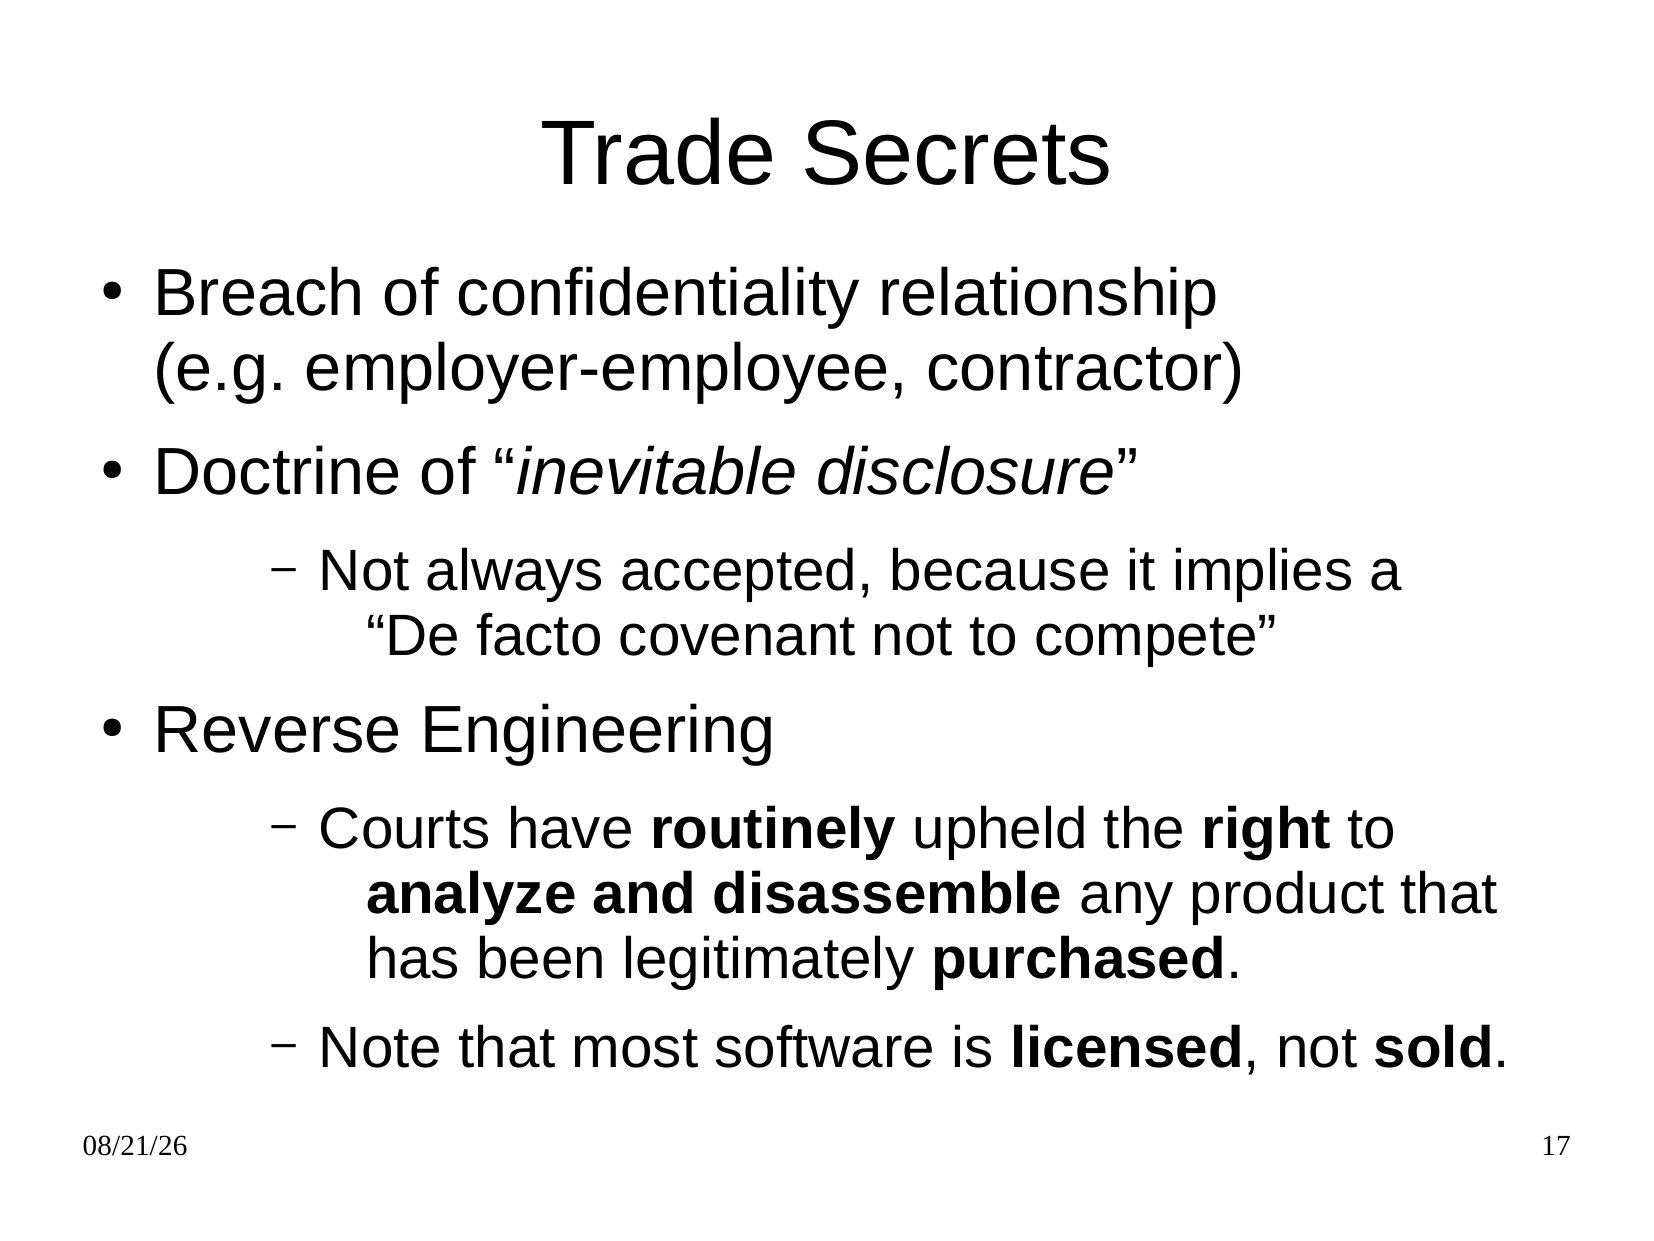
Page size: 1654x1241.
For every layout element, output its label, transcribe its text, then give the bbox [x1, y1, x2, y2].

title Trade Secrets [82, 49, 1571, 254]
list Breach of confidentiality relationship (e.g. employer-employee, contractor) Doctrine of “inevitable disclosure” Not always accepted, because it implies a “De facto covenant not to compete” Reverse Engineering Courts have routinely upheld the right to analyze and disassemble any product that has been legitimately purchased. Note that most software is licensed, not sold. [82, 254, 1571, 1080]
